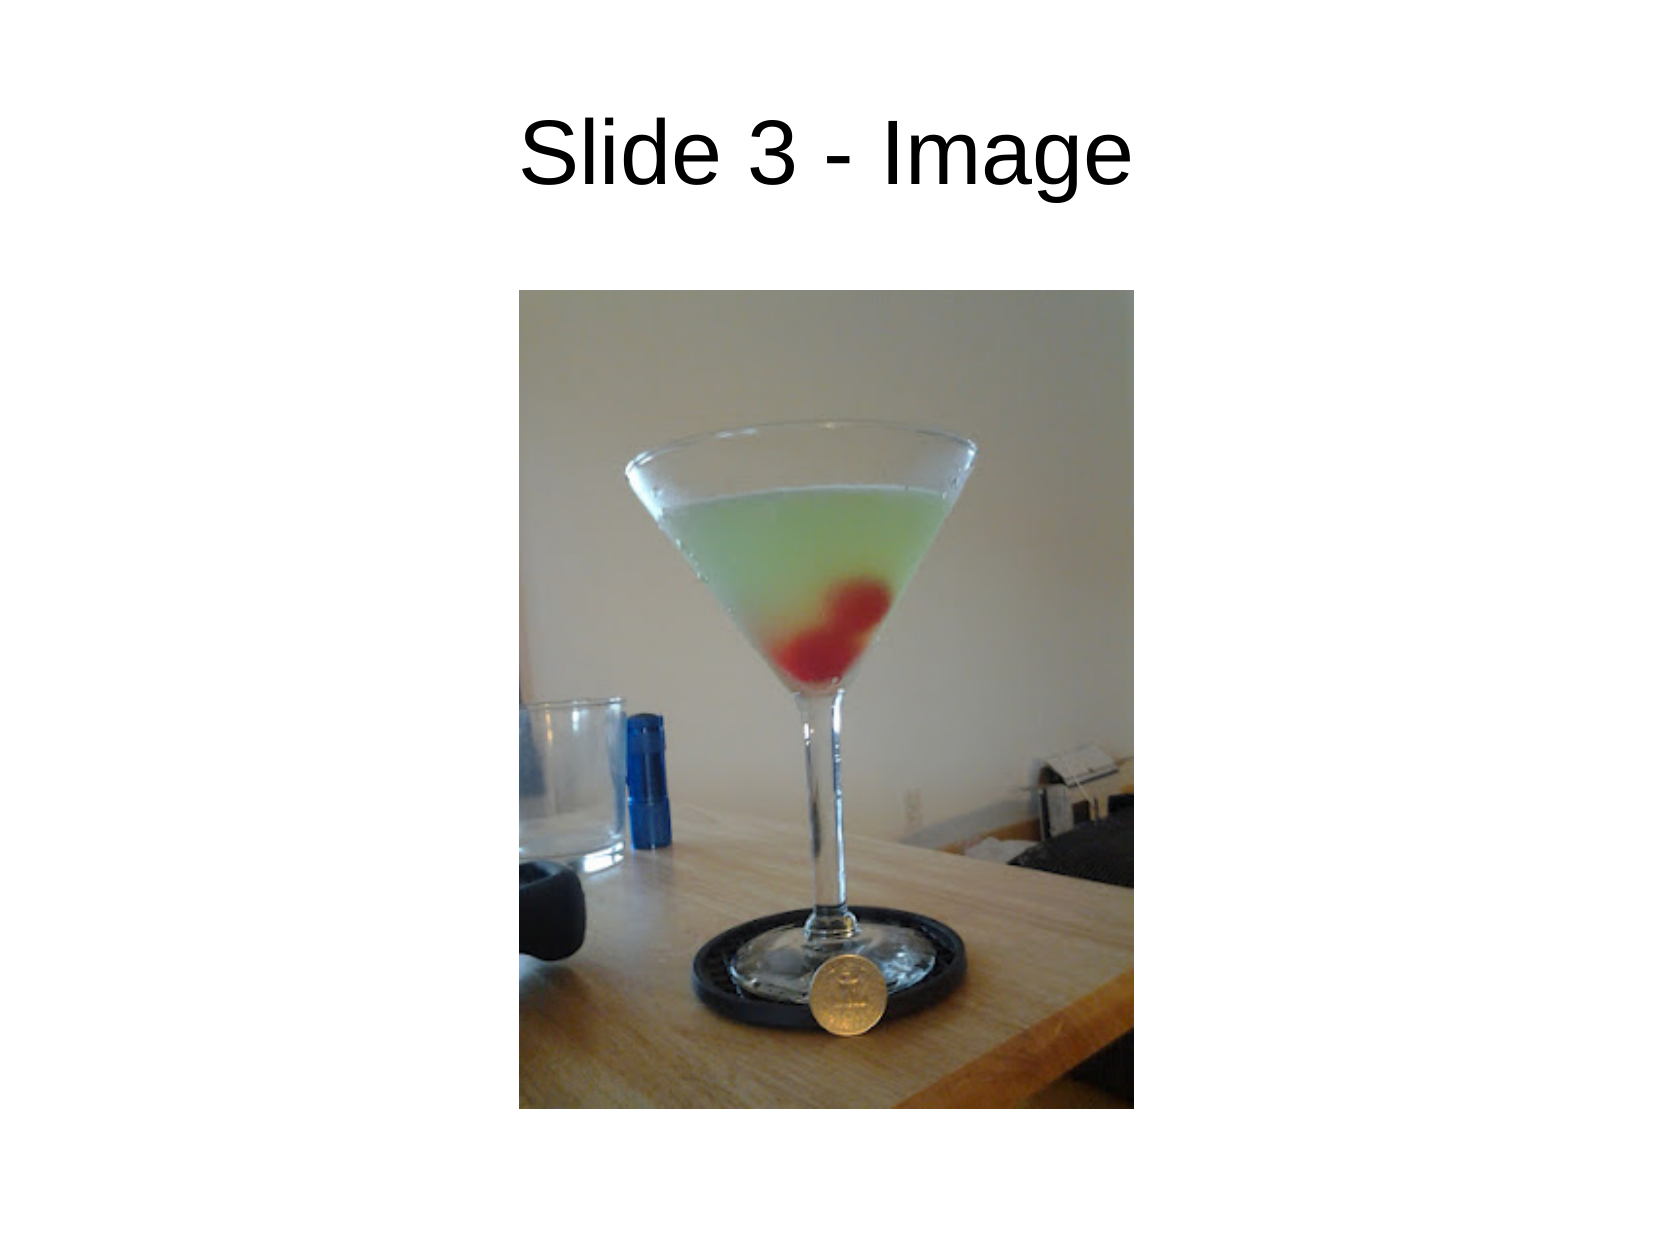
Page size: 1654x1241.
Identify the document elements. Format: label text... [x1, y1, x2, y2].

title Slide 3 - Image [82, 49, 1571, 257]
picture [519, 290, 1134, 1109]
